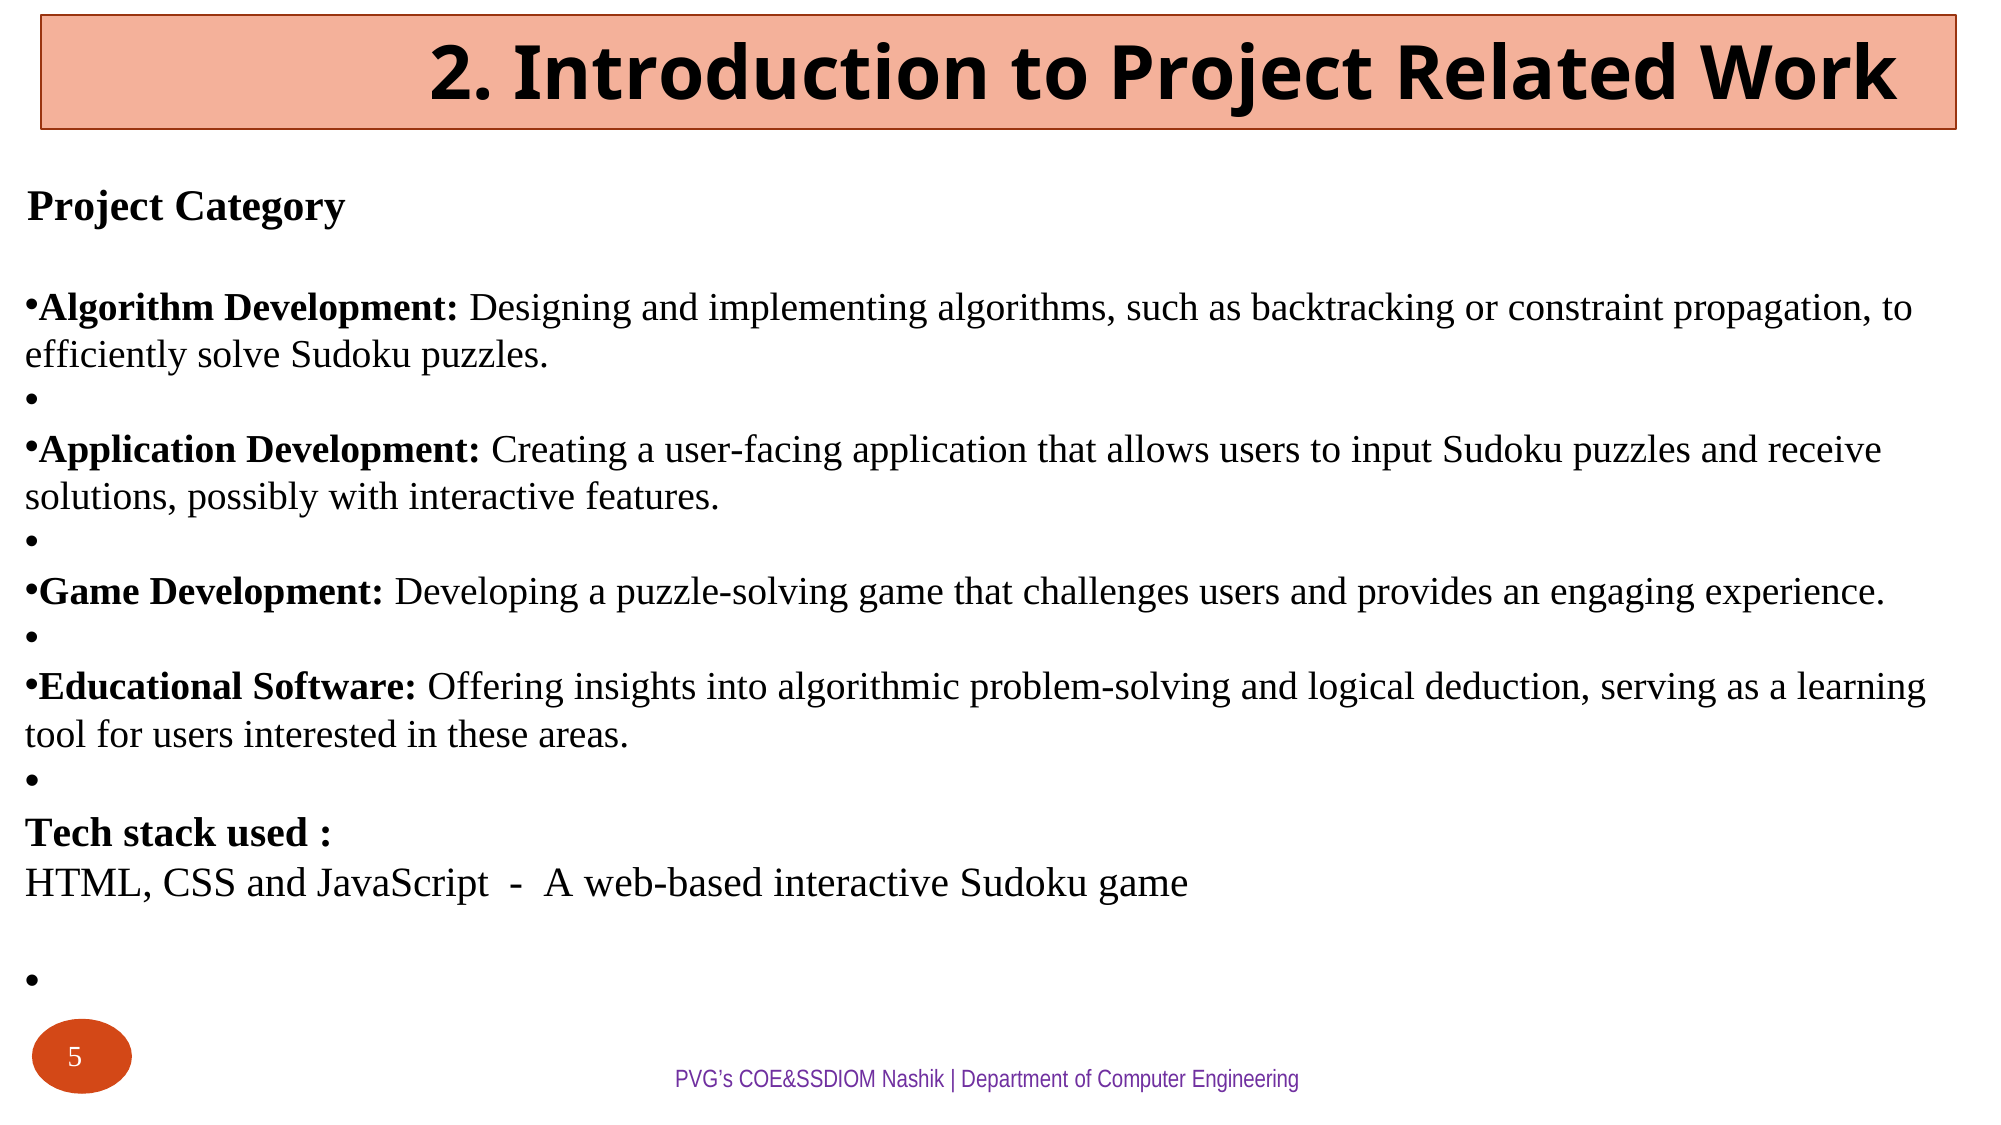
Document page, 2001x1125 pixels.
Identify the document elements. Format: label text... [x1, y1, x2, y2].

footer PVG’s COE&SSDIOM Nashik | Department of Computer Engineering [672, 1061, 1306, 1095]
slide_number 5 [61, 1038, 105, 1076]
title 2. Introduction to Project Related Work [40, 15, 1956, 130]
text_box Project Category Algorithm Development: Designing and implementing algorithms, such as backtracking or constraint propagation, to efficiently solve Sudoku puzzles. ​ Application Development: Creating a user-facing application that allows users to input Sudoku puzzles and receive solutions, possibly with interactive features. ​ Game Development: Developing a puzzle-solving game that challenges users and provides an engaging experience. ​ Educational Software: Offering insights into algorithmic problem-solving and logical deduction, serving as a learning tool for users interested in these areas. Tech stack used : HTML, CSS and JavaScript - A web-based interactive Sudoku game [24, 176, 1930, 1125]
